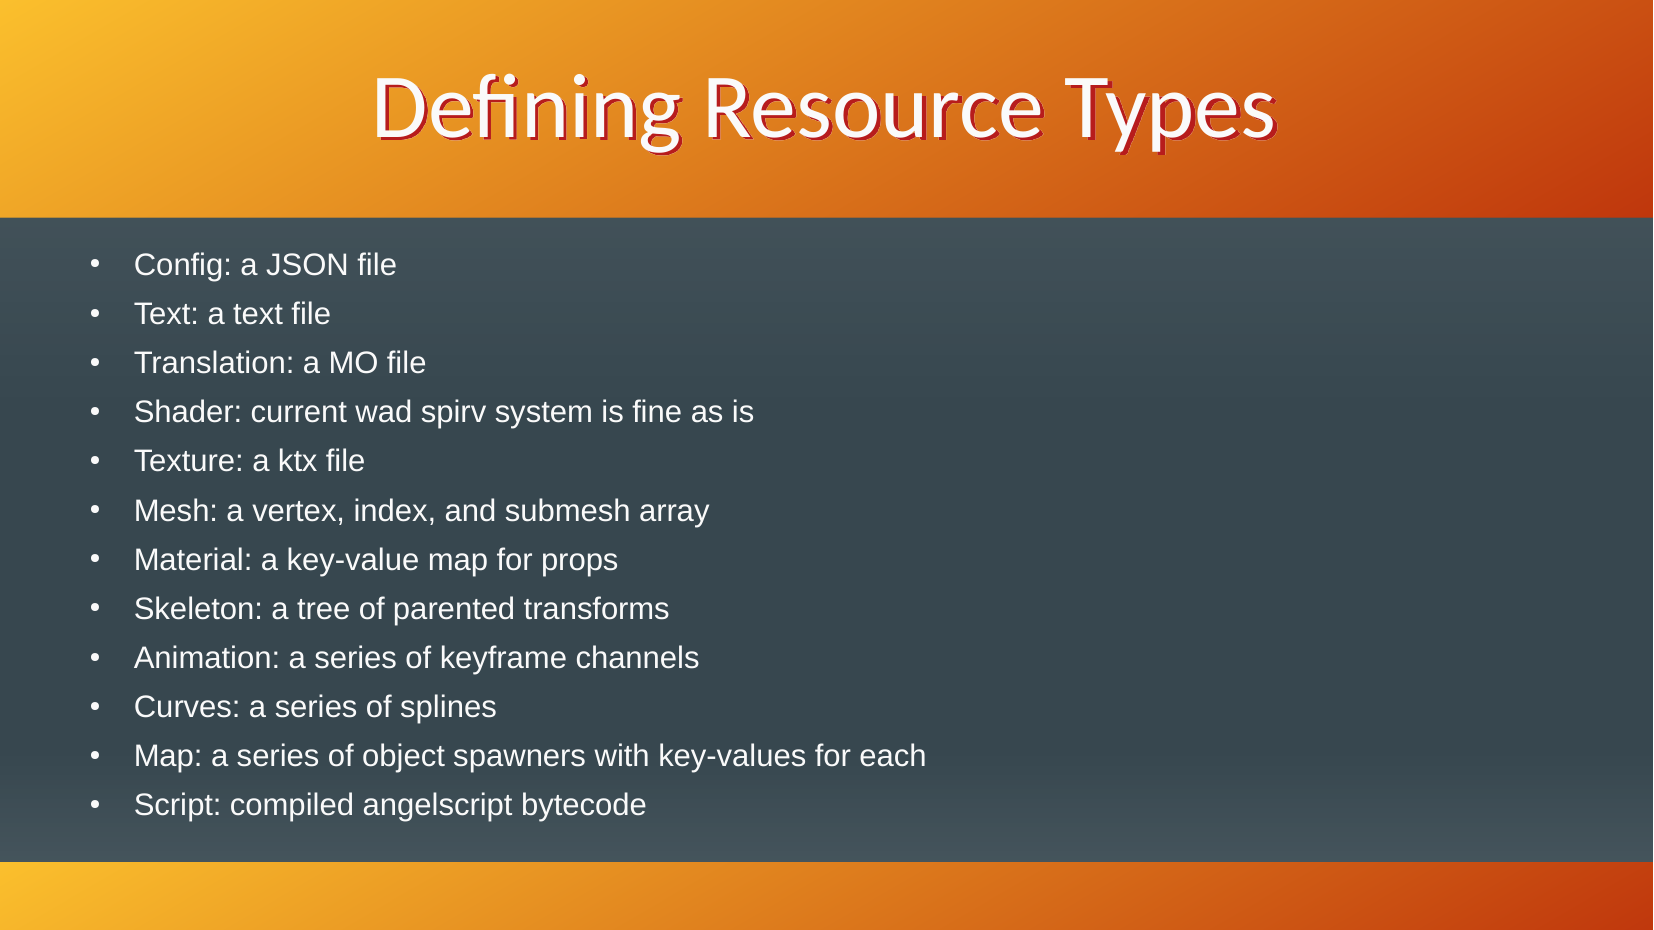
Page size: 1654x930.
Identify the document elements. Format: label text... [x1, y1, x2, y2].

title Defining Resource Types [74, 37, 1575, 193]
list Config: a JSON file Text: a text file Translation: a MO file Shader: current wad spirv system is fine as is Texture: a ktx file Mesh: a vertex, index, and submesh array Material: a key-value map for props Skeleton: a tree of parented transforms Animation: a series of keyframe channels Curves: a series of splines Map: a series of object spawners with key-values for each Script: compiled angelscript bytecode [74, 247, 1575, 825]
